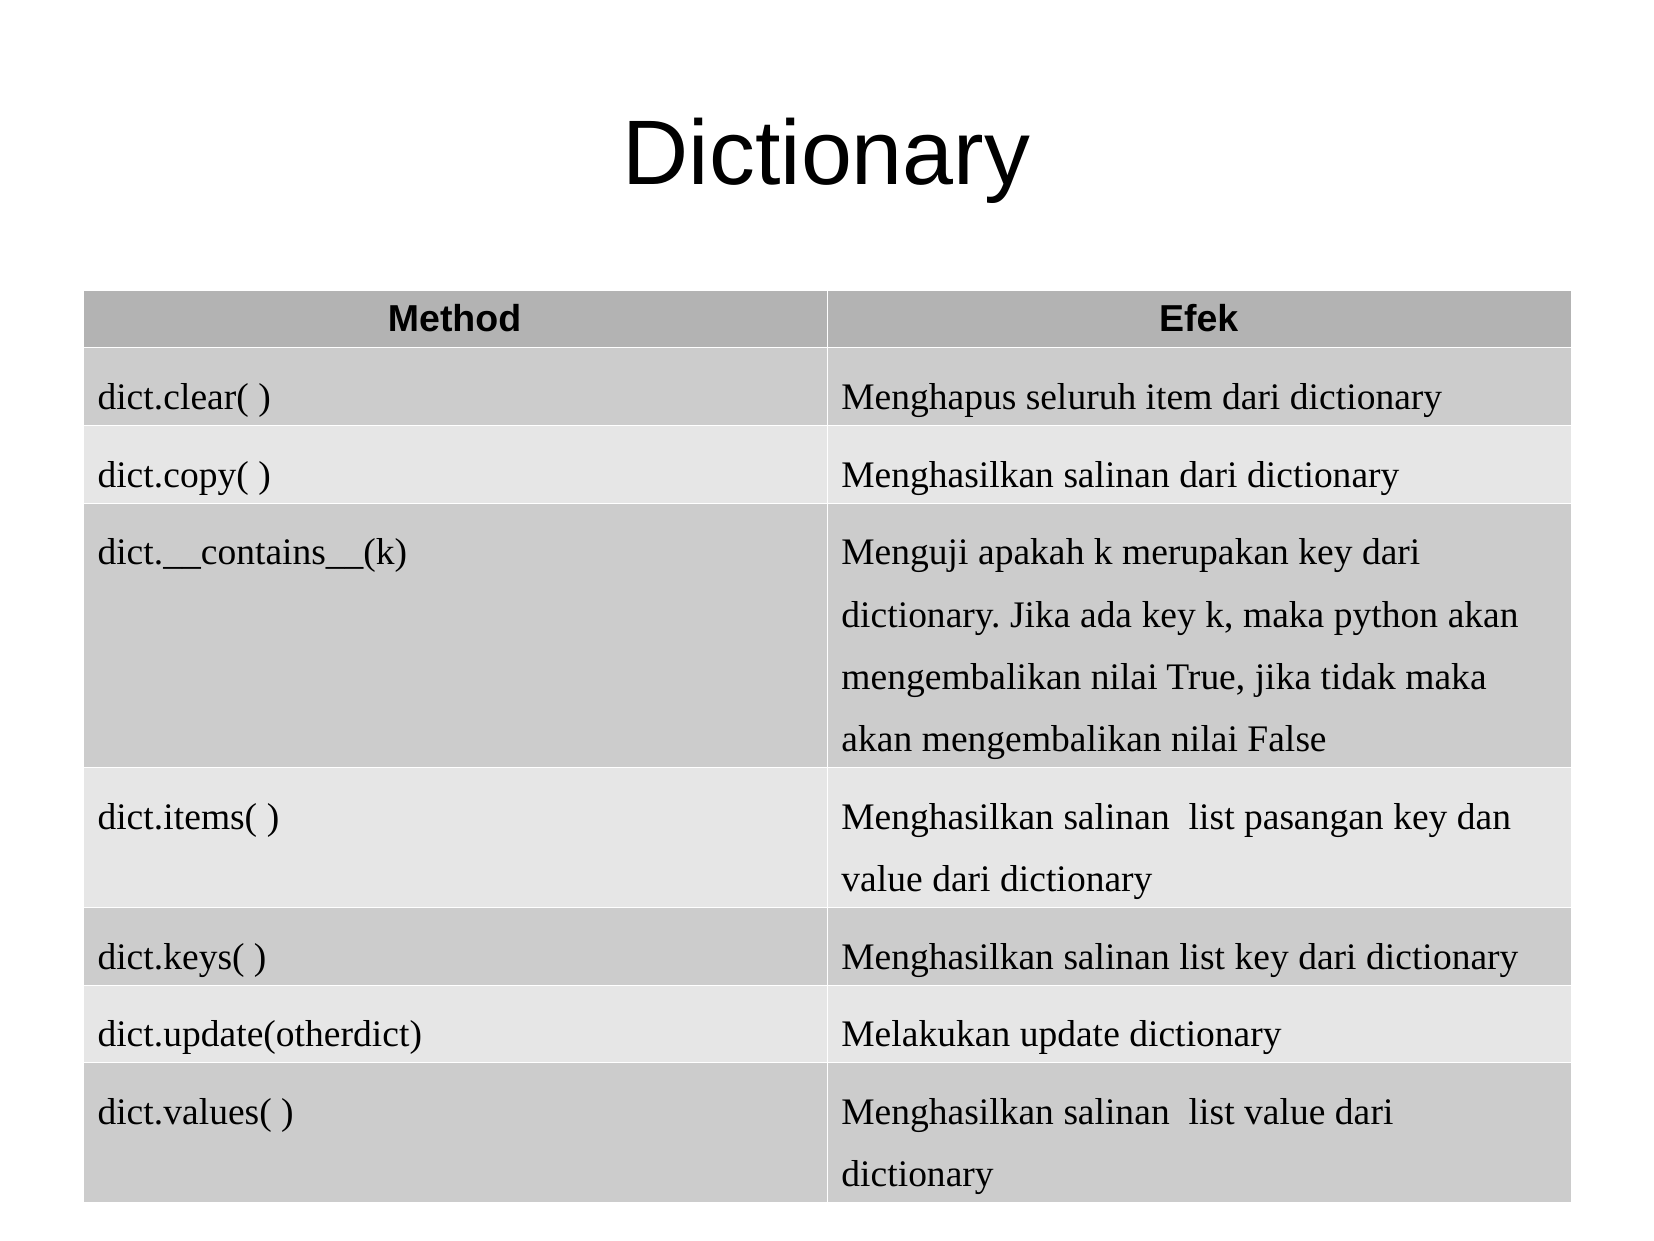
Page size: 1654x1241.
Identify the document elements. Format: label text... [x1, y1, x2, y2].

table_cell dict.keys( ) [84, 908, 827, 985]
title Dictionary [82, 49, 1571, 257]
table_header Efek [828, 291, 1571, 347]
table_cell dict.values( ) [84, 1063, 827, 1202]
table_cell Menghasilkan salinan list key dari dictionary [828, 908, 1571, 985]
table_cell Melakukan update dictionary [828, 986, 1571, 1062]
table_cell dict.update(otherdict) [84, 986, 827, 1062]
table_cell dict.items( ) [84, 768, 827, 907]
table_cell Menghasilkan salinan list pasangan key dan value dari dictionary [828, 768, 1571, 907]
table_cell dict.clear( ) [84, 348, 827, 425]
table_cell dict.copy( ) [84, 426, 827, 503]
table_cell Menghasilkan salinan list value dari dictionary [828, 1063, 1571, 1202]
table_header Method [84, 291, 827, 347]
table_cell Menghasilkan salinan dari dictionary [828, 426, 1571, 503]
table_cell Menguji apakah k merupakan key dari dictionary. Jika ada key k, maka python akan mengembalikan nilai True, jika tidak maka akan mengembalikan nilai False [828, 504, 1571, 767]
table_cell Menghapus seluruh item dari dictionary [828, 348, 1571, 425]
table_cell dict.__contains__(k) [84, 504, 827, 767]
